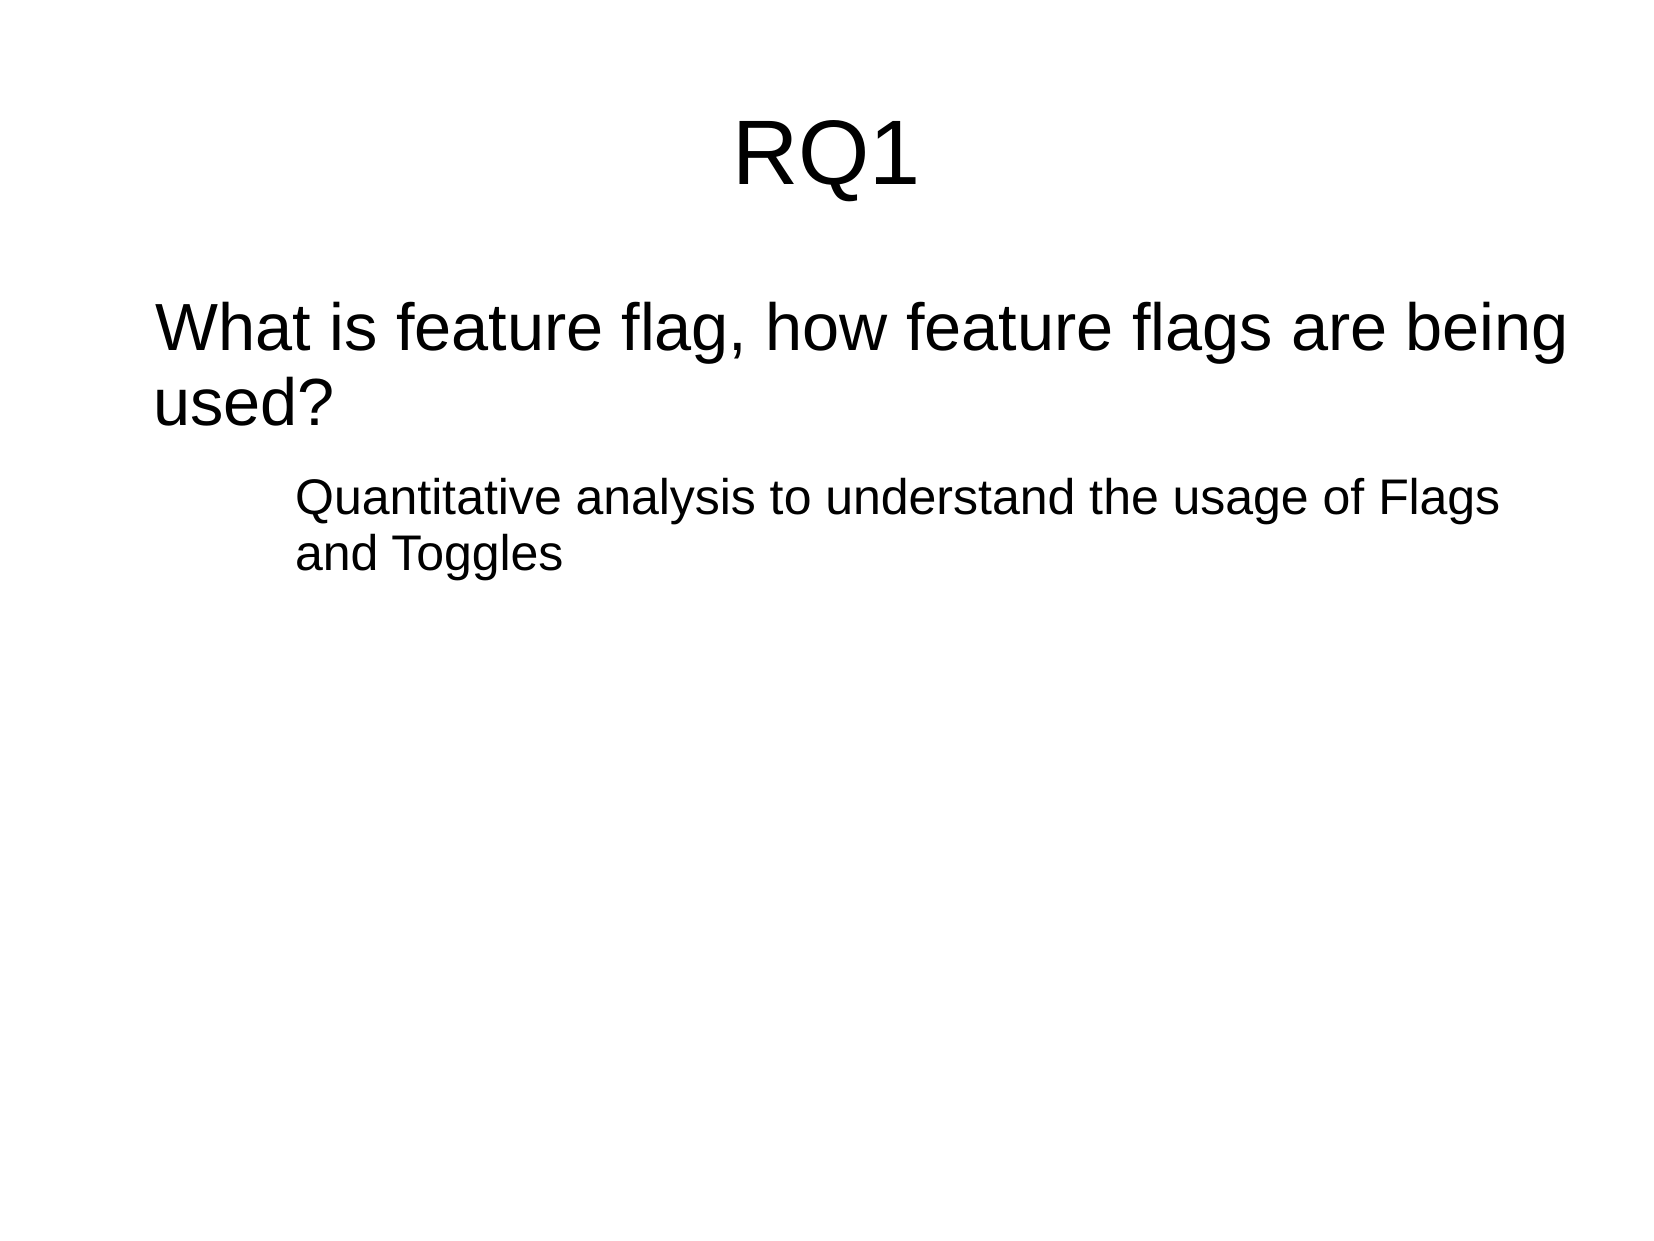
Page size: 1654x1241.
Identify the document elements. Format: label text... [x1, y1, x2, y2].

title RQ1 [82, 49, 1571, 257]
list What is feature flag, how feature flags are being used? Quantitative analysis to understand the usage of Flags and Toggles [82, 290, 1571, 1010]
